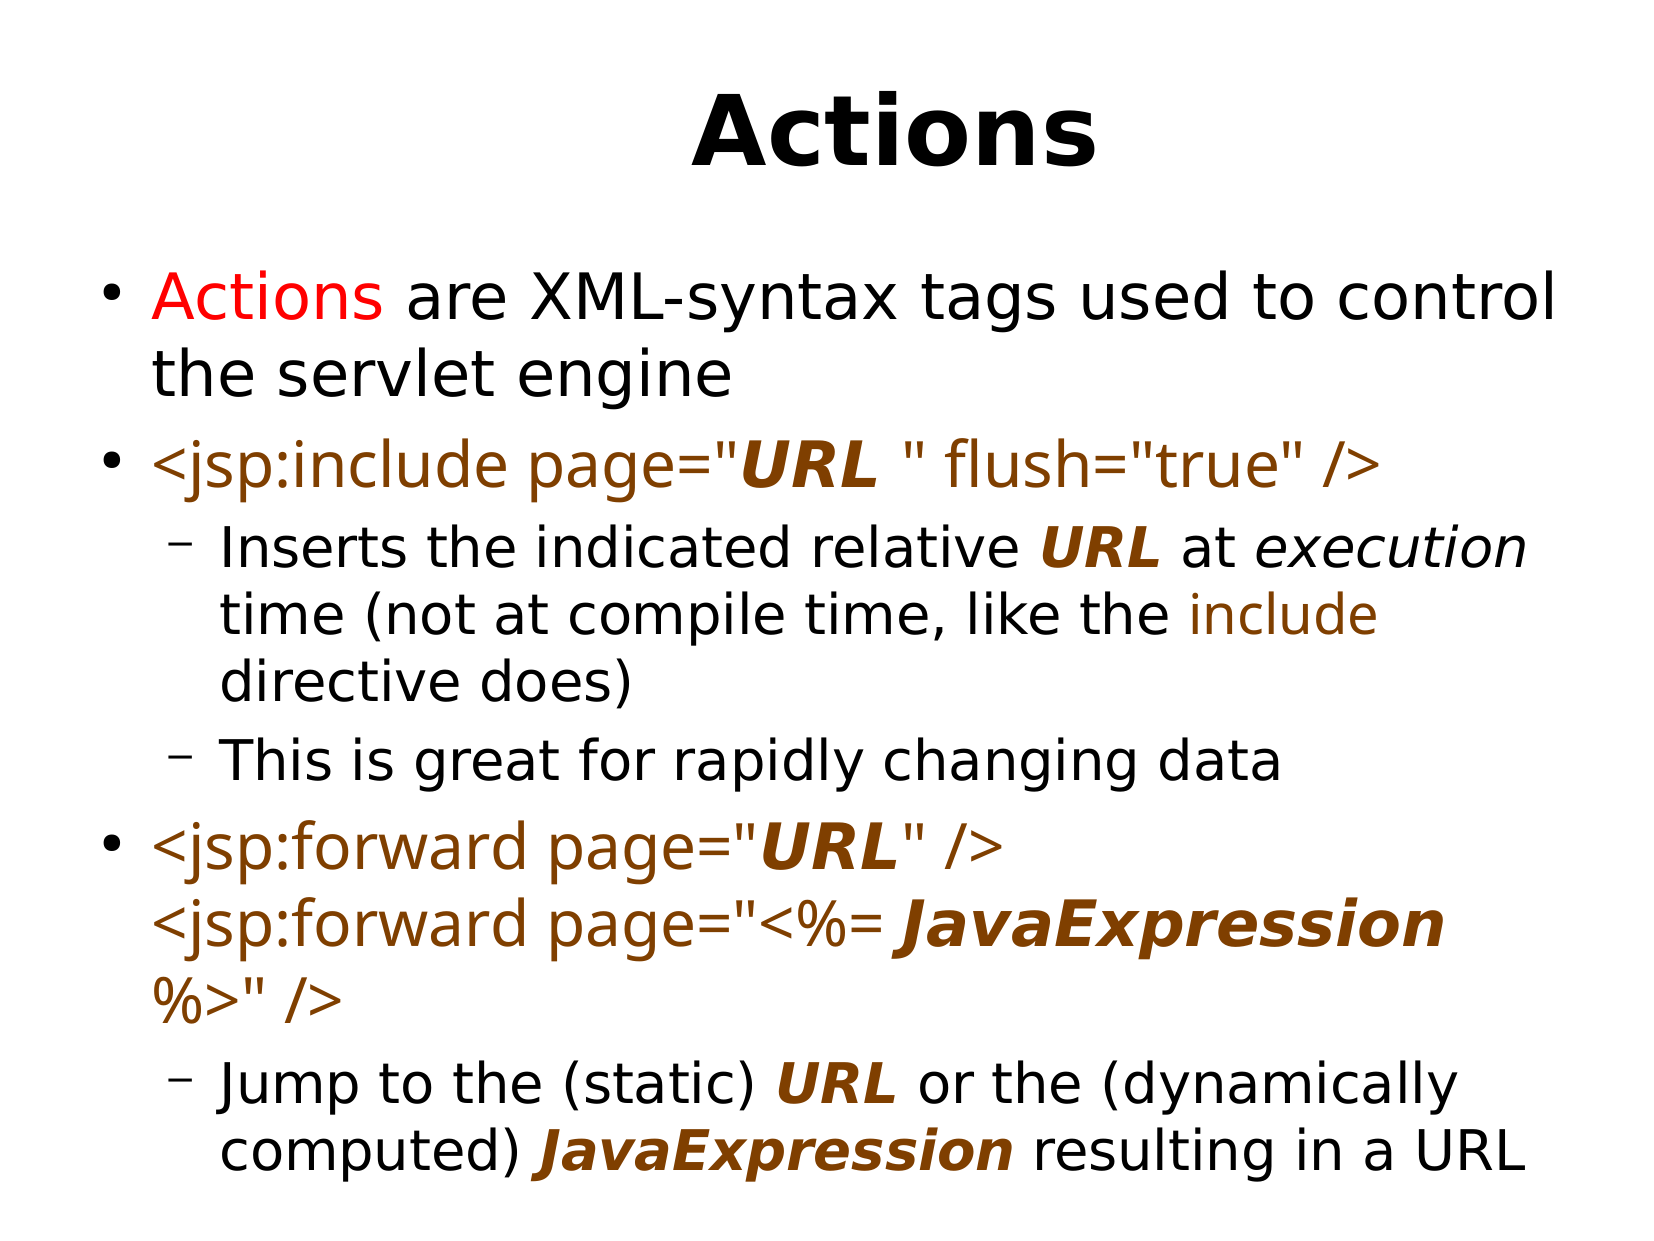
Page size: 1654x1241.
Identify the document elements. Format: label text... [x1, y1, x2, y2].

title Actions [220, 41, 1571, 193]
list Actions are XML-syntax tags used to control the servlet engine <jsp:include page="URL " flush="true" /> Inserts the indicated relative URL at execution time (not at compile time, like the include directive does) This is great for rapidly changing data <jsp:forward page="URL" /> <jsp:forward page="<%= JavaExpression %>" /> Jump to the (static) URL or the (dynamically computed) JavaExpression resulting in a URL [68, 247, 1620, 1199]
